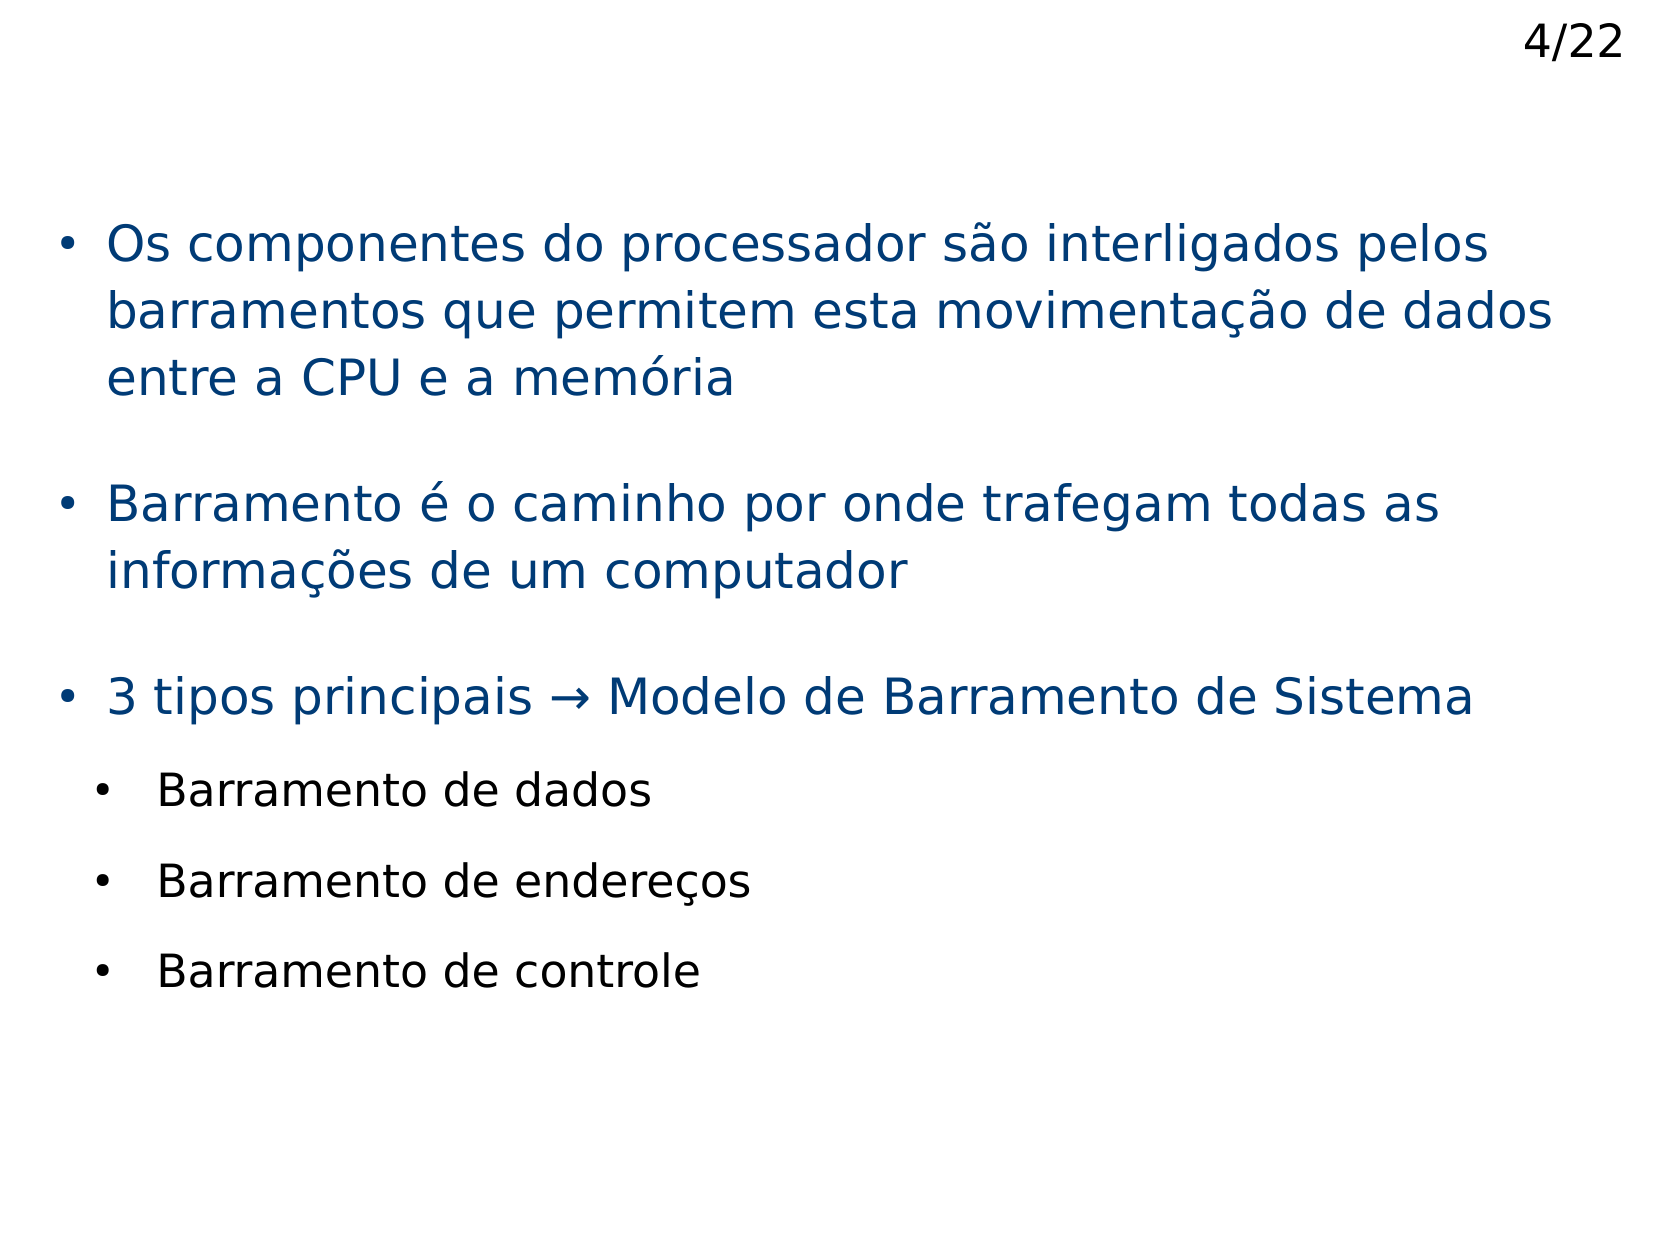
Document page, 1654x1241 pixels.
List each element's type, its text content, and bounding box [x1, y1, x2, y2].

list Os componentes do processador são interligados pelos barramentos que permitem esta movimentação de dados entre a CPU e a memória Barramento é o caminho por onde trafegam todas as informações de um computador 3 tipos principais → Modelo de Barramento de Sistema Barramento de dados Barramento de endereços Barramento de controle [59, 206, 1625, 1211]
